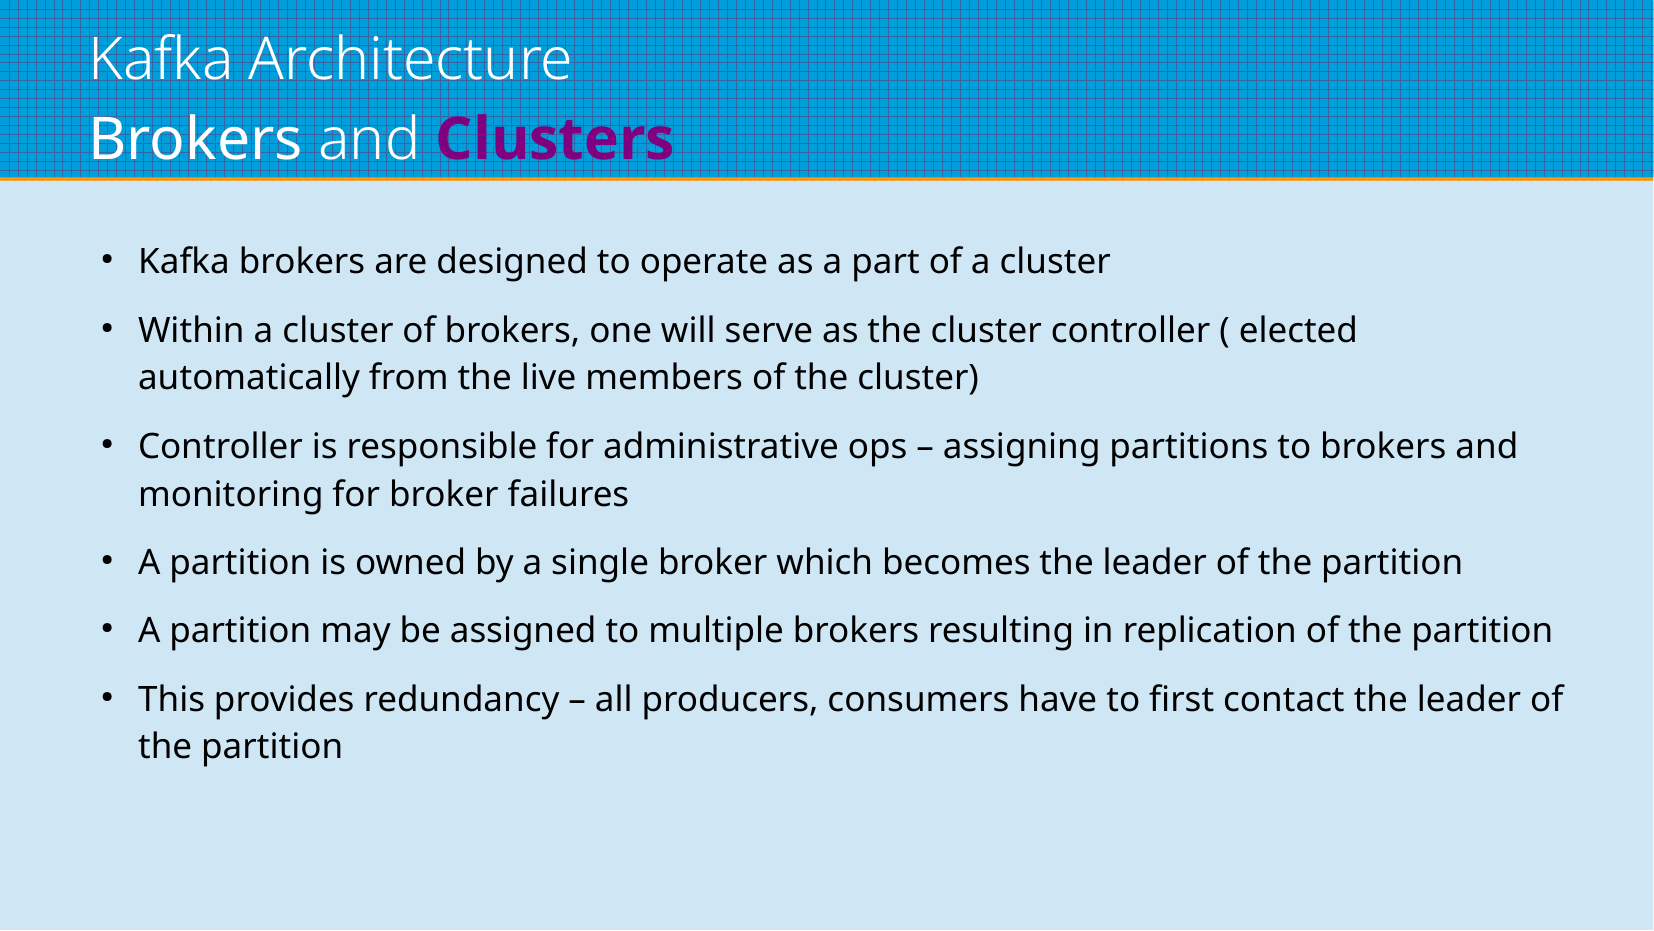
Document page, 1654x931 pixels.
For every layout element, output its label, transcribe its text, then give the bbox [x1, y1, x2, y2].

list Kafka brokers are designed to operate as a part of a cluster Within a cluster of brokers, one will serve as the cluster controller ( elected automatically from the live members of the cluster) Controller is responsible for administrative ops – assigning partitions to brokers and monitoring for broker failures A partition is owned by a single broker which becomes the leader of the partition A partition may be assigned to multiple brokers resulting in replication of the partition This provides redundancy – all producers, consumers have to first contact the leader of the partition [88, 236, 1565, 813]
title Kafka Architecture Brokers and Clusters [88, 14, 1565, 178]
